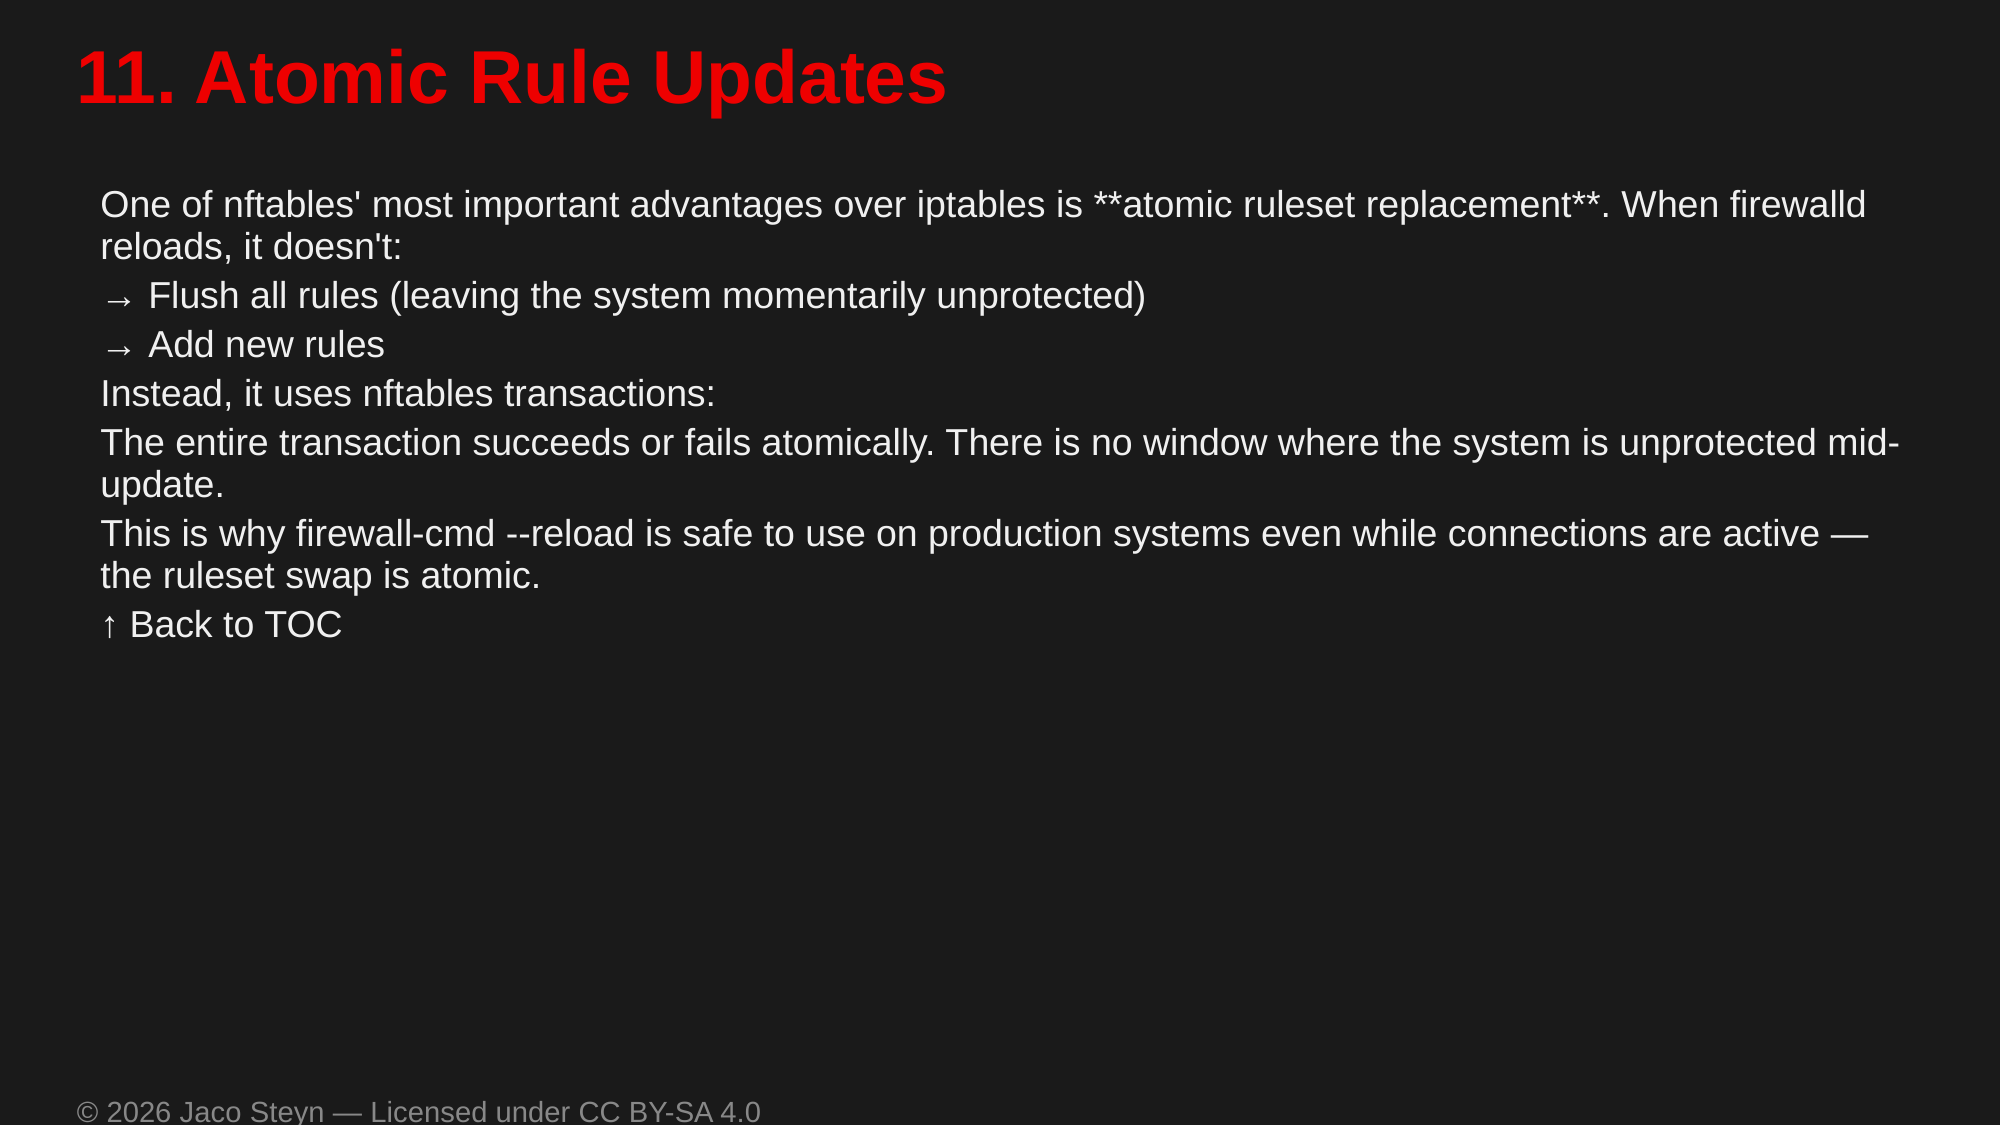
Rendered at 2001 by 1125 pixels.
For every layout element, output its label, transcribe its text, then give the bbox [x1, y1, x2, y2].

text_box © 2026 Jaco Steyn — Licensed under CC BY-SA 4.0 [59, 1083, 1942, 1120]
text_box 11. Atomic Rule Updates [59, 23, 1942, 154]
text_box One of nftables' most important advantages over iptables is **atomic ruleset replacement**. When firewalld reloads, it doesn't: → Flush all rules (leaving the system momentarily unprotected) → Add new rules Instead, it uses nftables transactions: The entire transaction succeeds or fails atomically. There is no window where the system is unprotected mid-update. This is why firewall-cmd --reload is safe to use on production systems even while connections are active — the ruleset swap is atomic. ↑ Back to TOC [59, 171, 1942, 1083]
